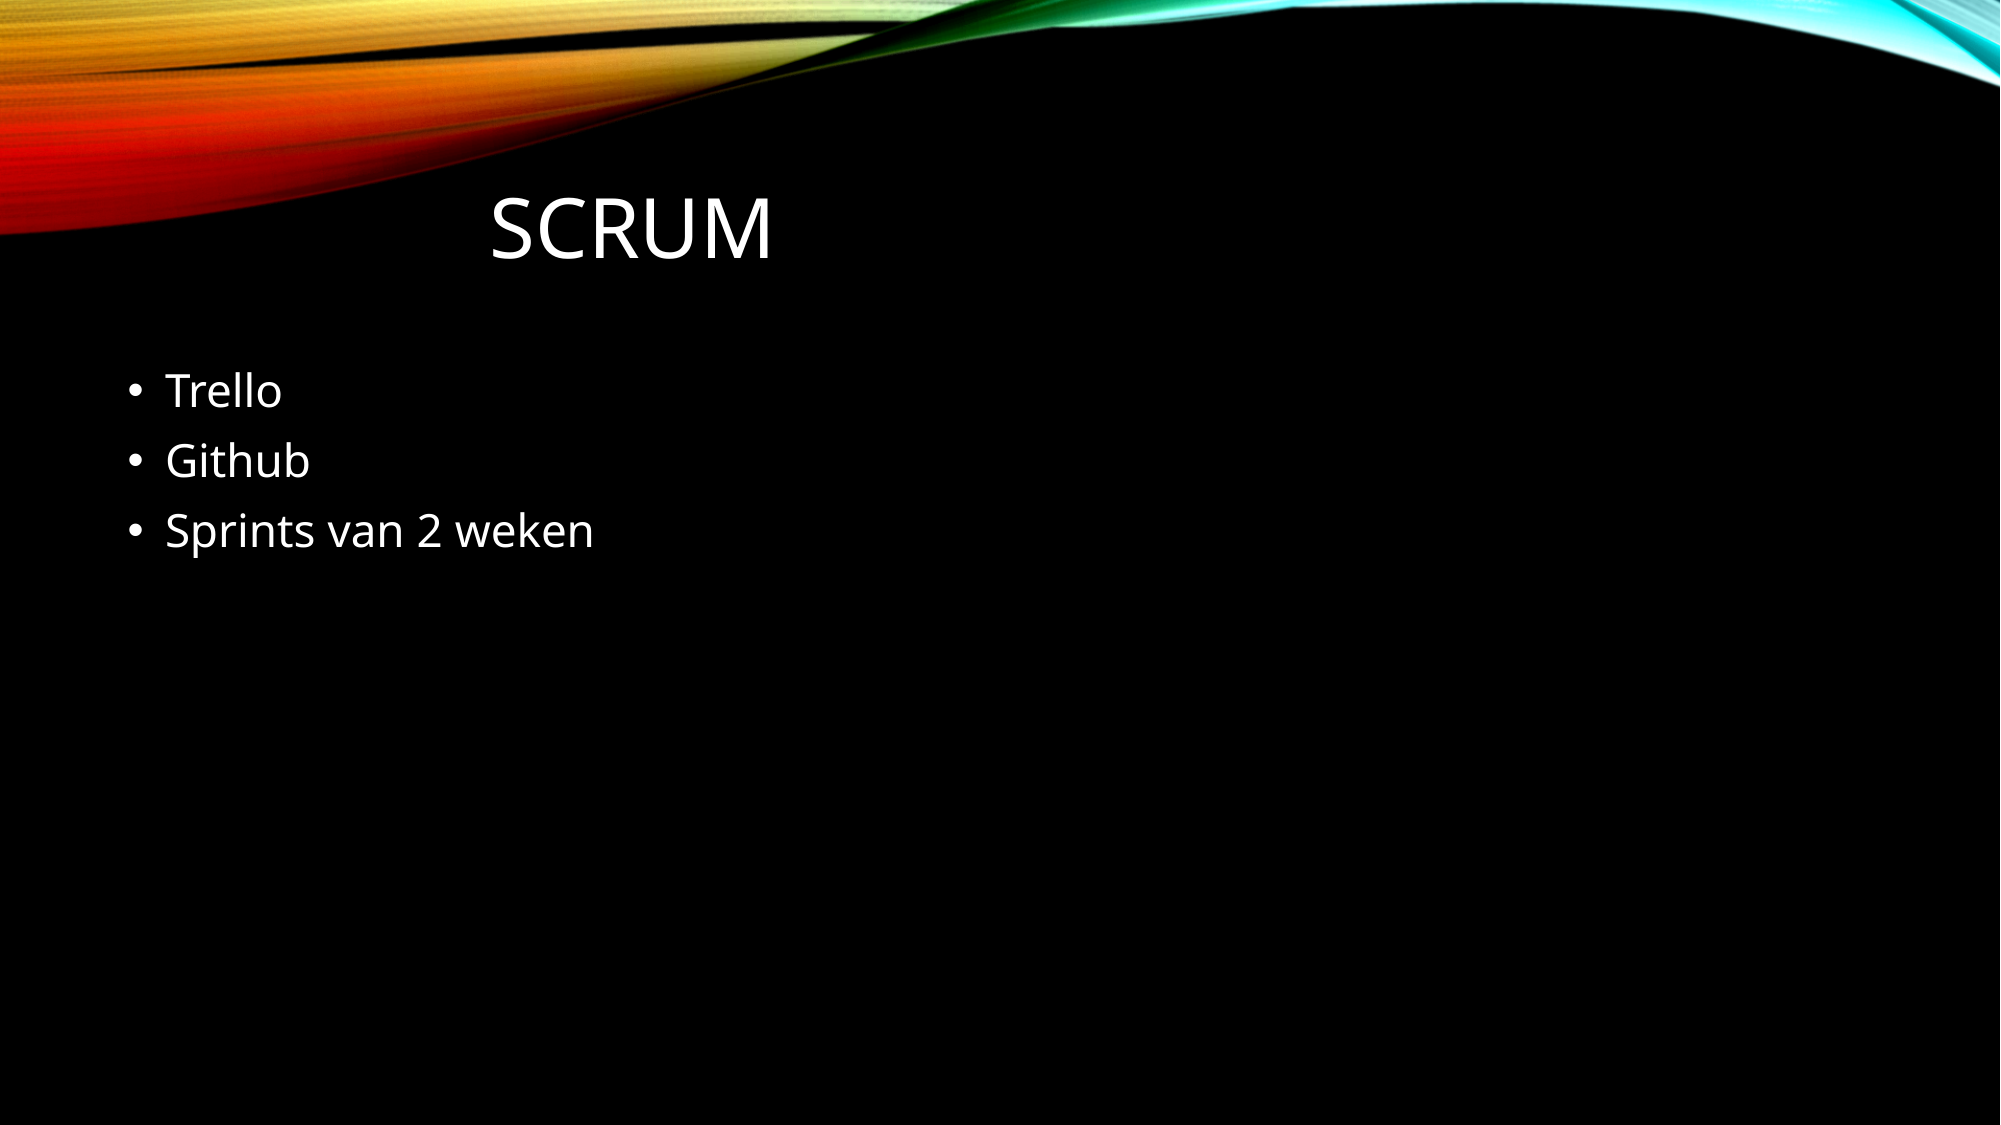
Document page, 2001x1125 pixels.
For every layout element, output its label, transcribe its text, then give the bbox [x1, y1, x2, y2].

list Trello Github Sprints van 2 weken [112, 360, 1888, 1021]
title Scrum [474, 125, 1888, 338]
